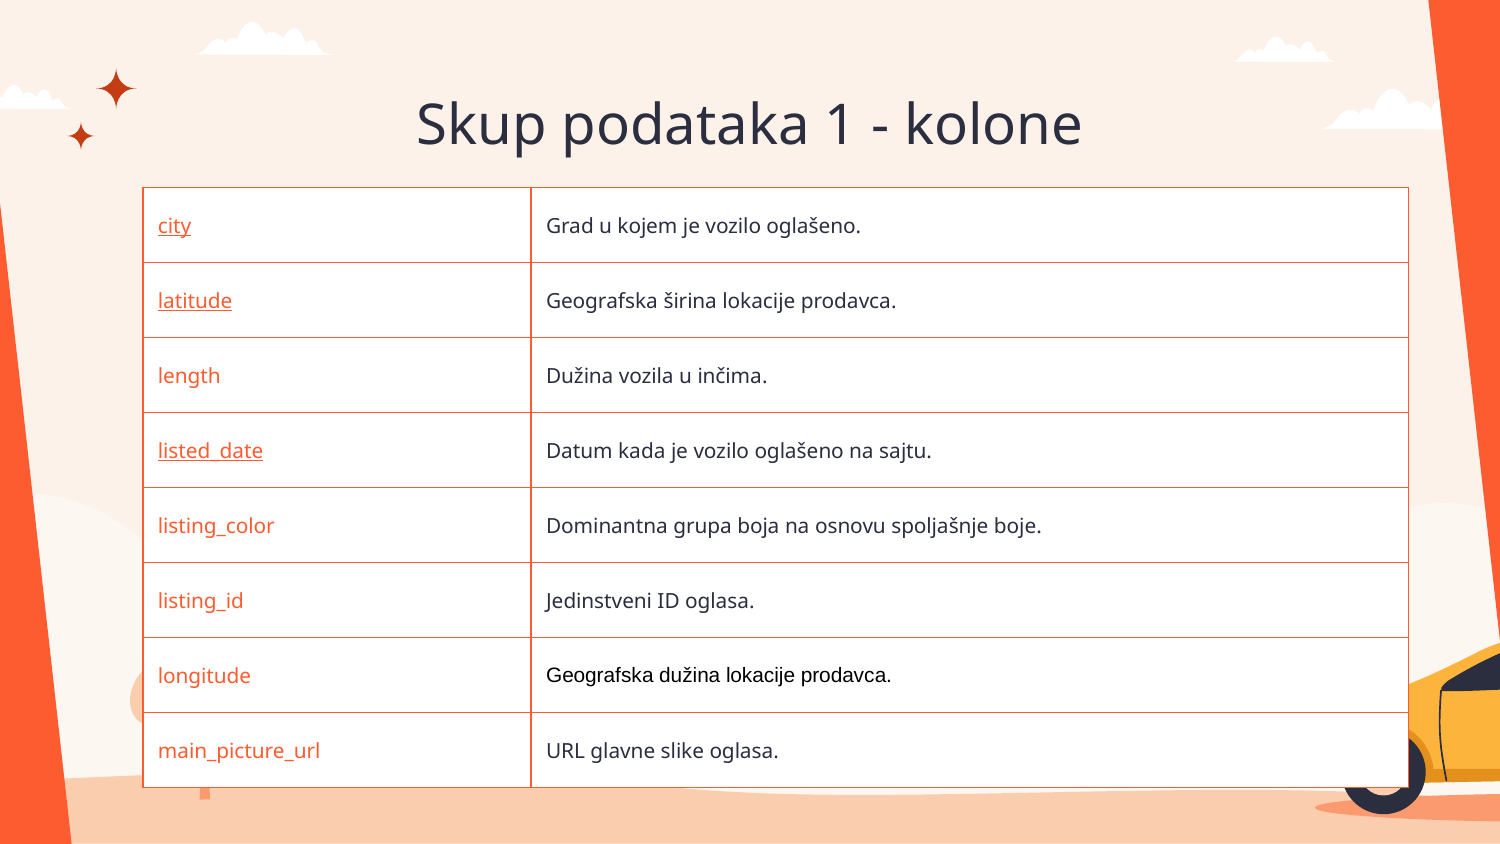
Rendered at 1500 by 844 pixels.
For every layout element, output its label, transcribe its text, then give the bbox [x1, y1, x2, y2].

table_cell listed_date [144, 413, 530, 487]
table_cell longitude [144, 638, 530, 712]
table_cell Dužina vozila u inčima. [532, 338, 1408, 412]
table_cell listing_id [144, 563, 530, 637]
table_cell Dominantna grupa boja na osnovu spoljašnje boje. [532, 488, 1408, 562]
table_cell Datum kada je vozilo oglašeno na sajtu. [532, 413, 1408, 487]
table_cell length [144, 338, 530, 412]
table_header Grad u kojem je vozilo oglašeno. [532, 188, 1408, 262]
table_cell Geografska širina lokacije prodavca. [532, 263, 1408, 337]
table_header city [144, 188, 530, 262]
title Skup podataka 1 - kolone [118, 72, 1382, 167]
table_cell URL glavne slike oglasa. [532, 713, 1408, 787]
table_cell listing_color [144, 488, 530, 562]
table_cell main_picture_url [144, 713, 530, 787]
table_cell latitude [144, 263, 530, 337]
table_cell Jedinstveni ID oglasa. [532, 563, 1408, 637]
table_cell Geografska dužina lokacije prodavca. [532, 638, 1408, 712]
